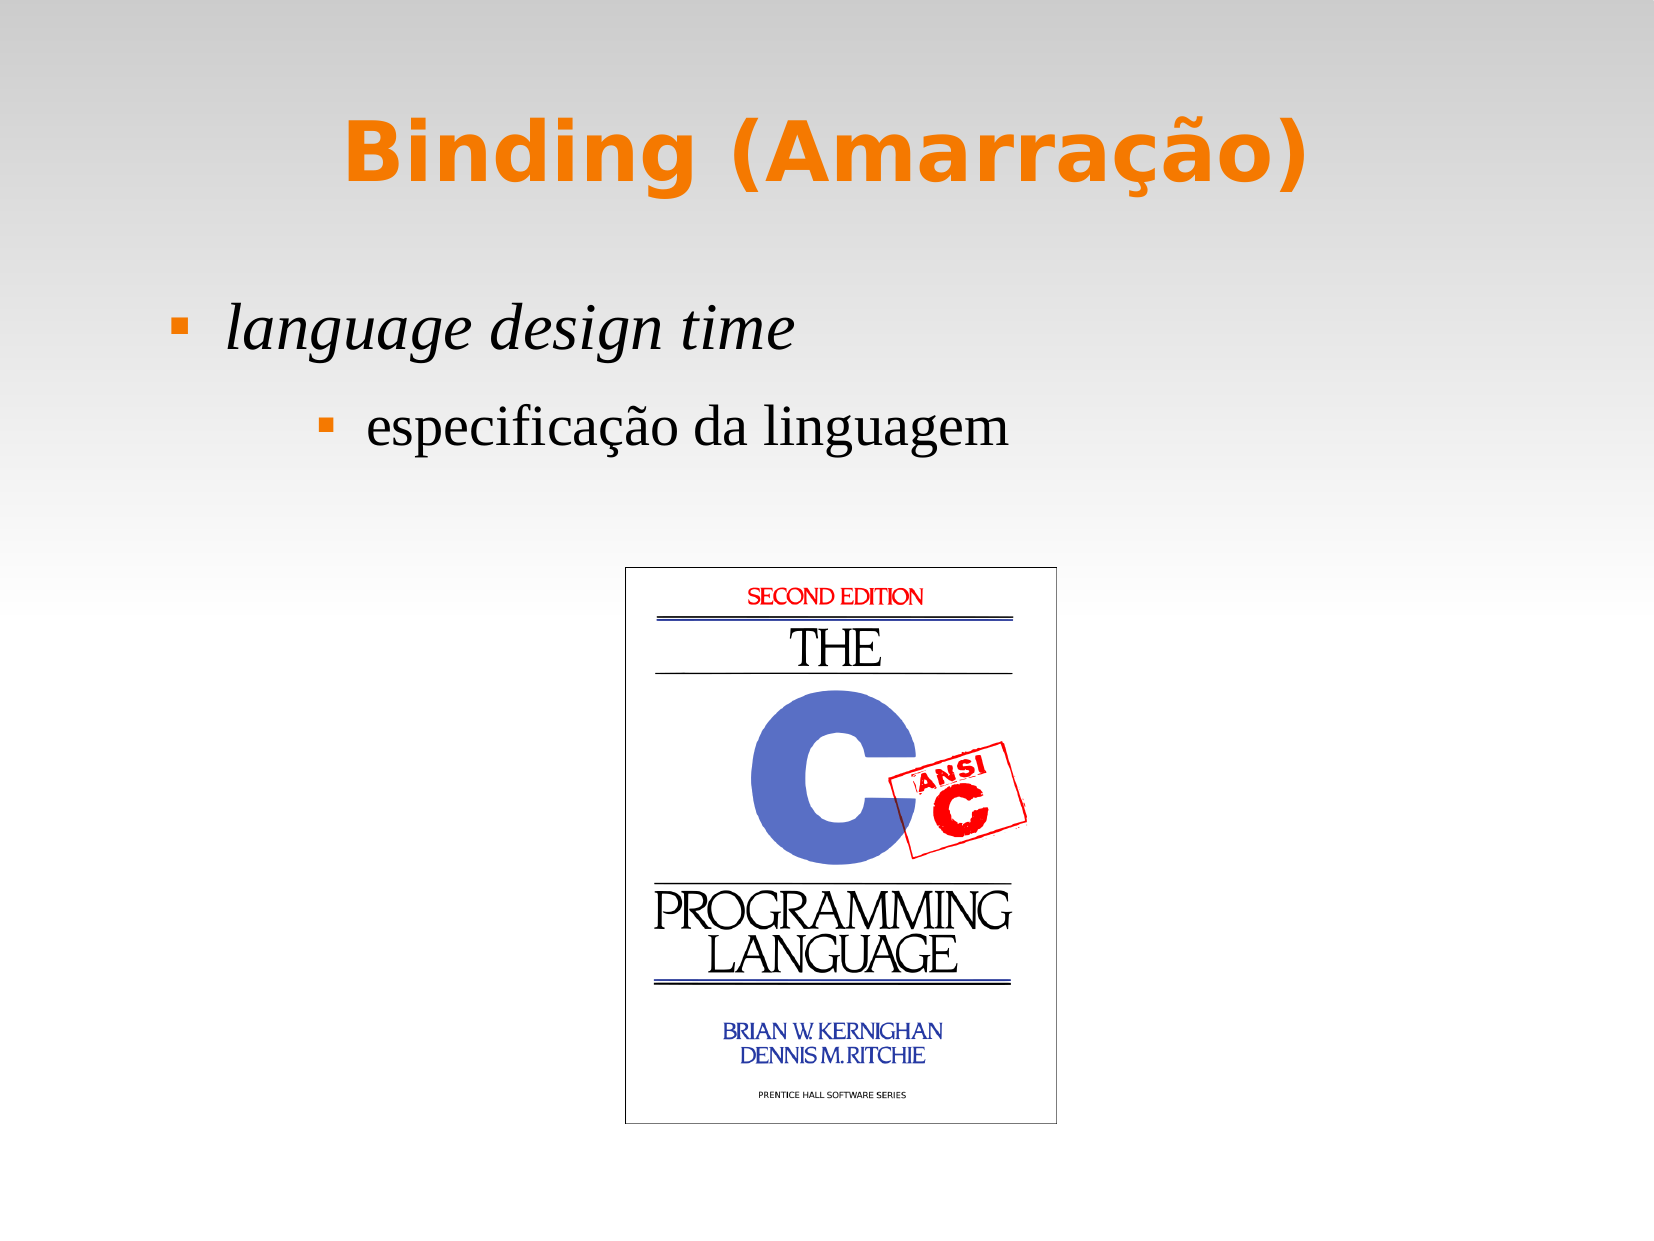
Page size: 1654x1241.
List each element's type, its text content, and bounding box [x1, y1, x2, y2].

picture [625, 567, 1057, 1124]
list language design time especificação da linguagem [82, 290, 1571, 1109]
title Binding (Amarração) [82, 49, 1571, 257]
